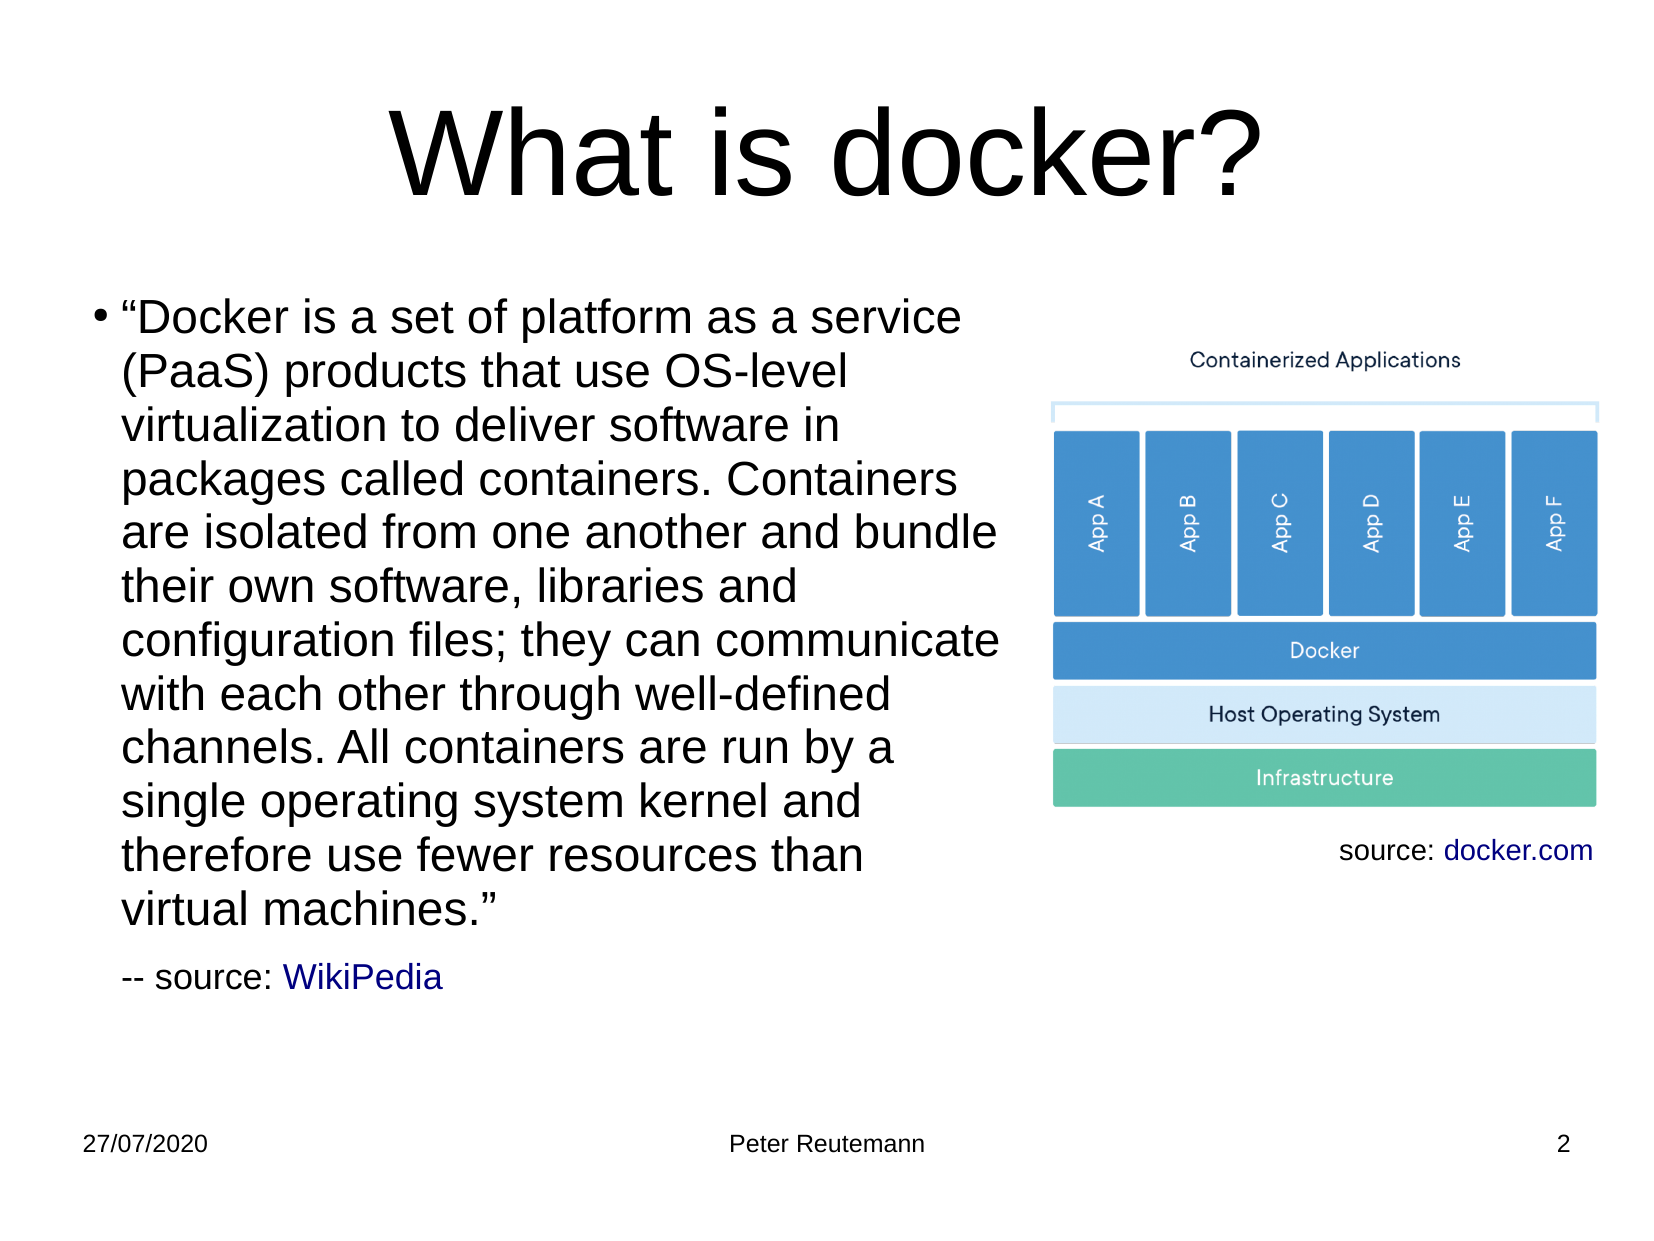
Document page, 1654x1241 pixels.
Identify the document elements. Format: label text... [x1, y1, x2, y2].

list “Docker is a set of platform as a service (PaaS) products that use OS-level virtualization to deliver software in packages called containers. Containers are isolated from one another and bundle their own software, libraries and configuration files; they can communicate with each other through well-defined channels. All containers are run by a single operating system kernel and therefore use fewer resources than virtual machines.” -- source: WikiPedia [82, 290, 1004, 1010]
text_box source: docker.com [1324, 826, 1607, 875]
title What is docker? [82, 49, 1571, 257]
picture [980, 277, 1654, 875]
